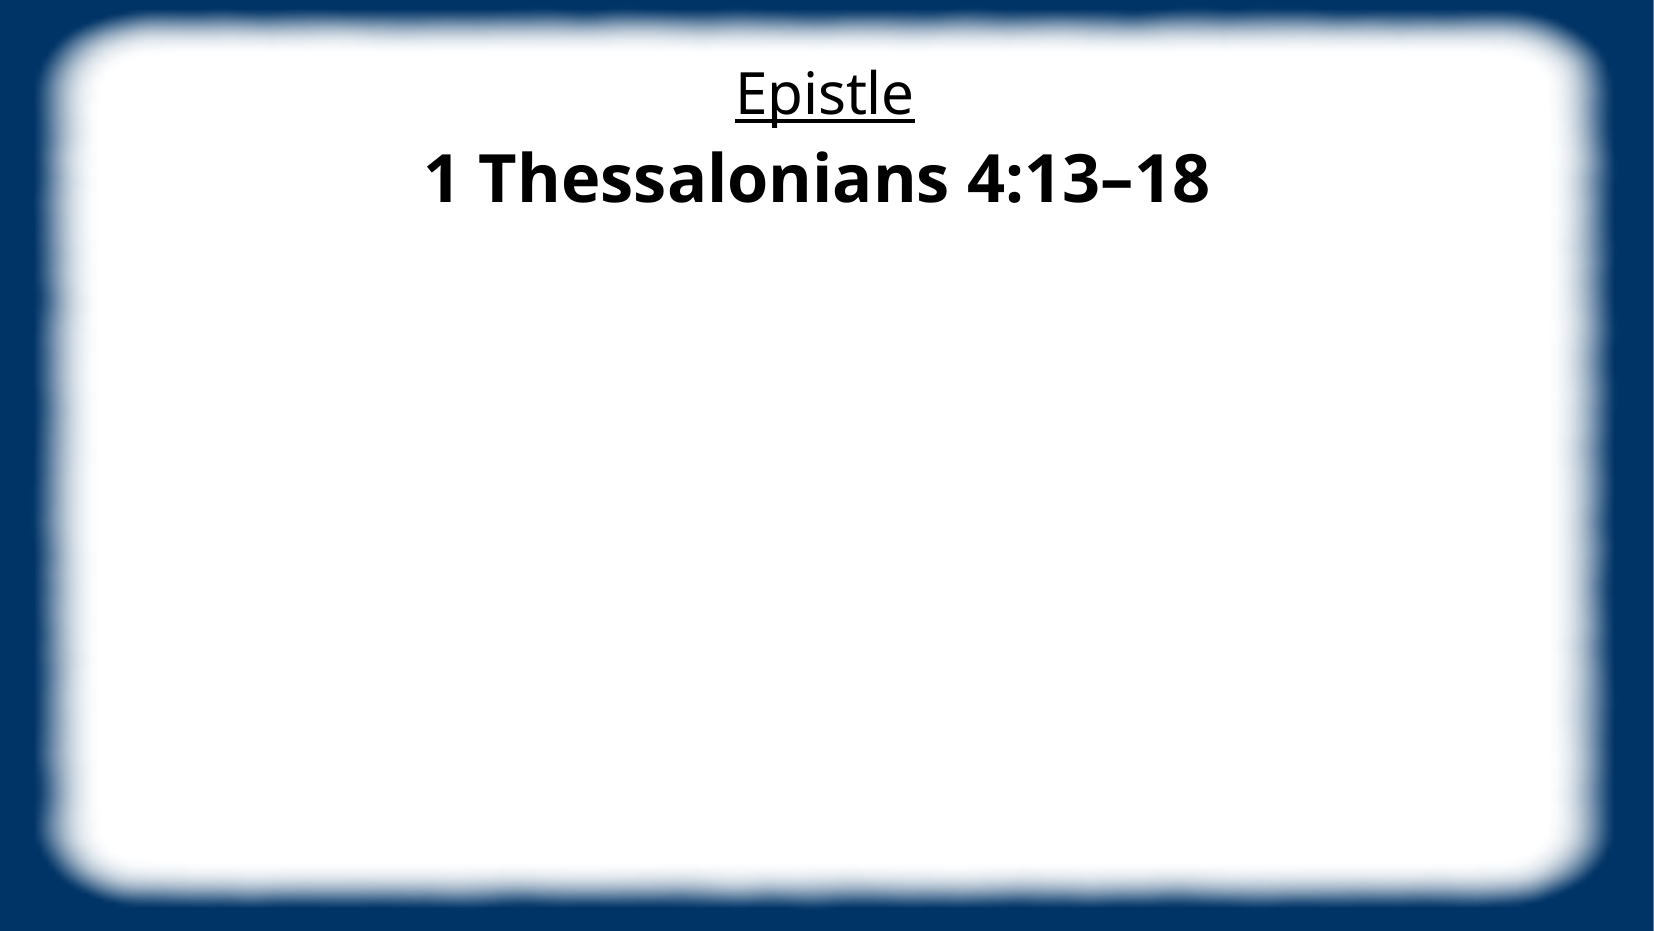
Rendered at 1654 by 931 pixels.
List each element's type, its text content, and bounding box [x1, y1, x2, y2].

picture [0, 0, 1654, 931]
text_box Epistle 1 Thessalonians 4:13–18 [75, 45, 1576, 226]
